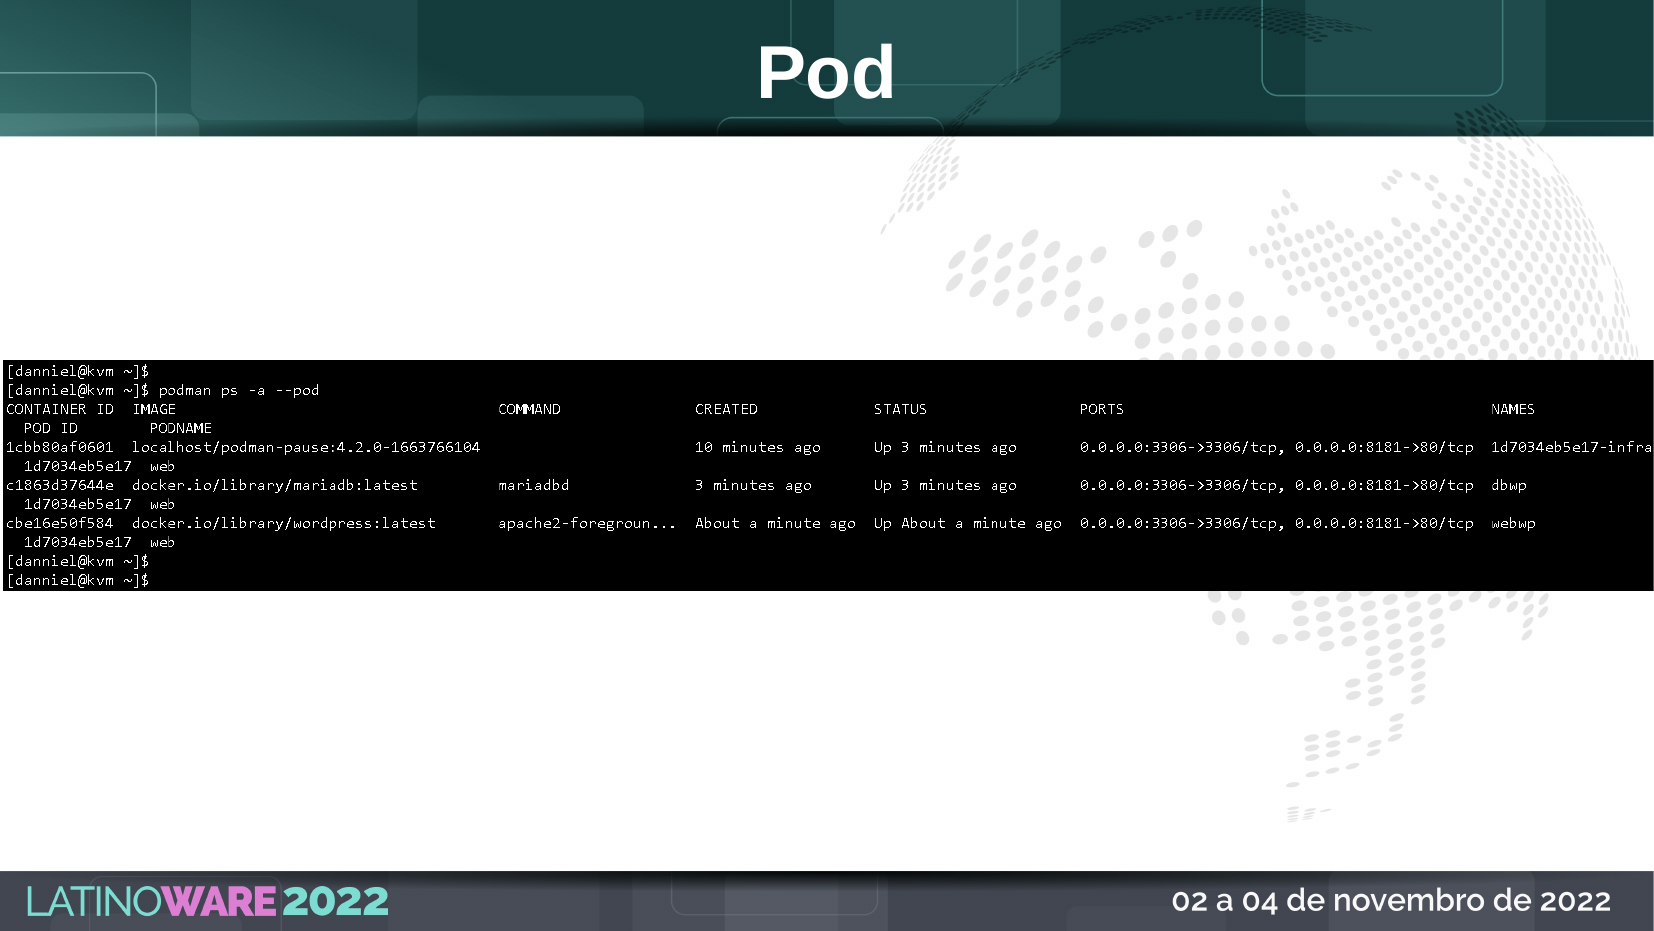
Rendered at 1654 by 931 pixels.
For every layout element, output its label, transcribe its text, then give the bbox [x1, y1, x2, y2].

text_box Pod [135, 8, 1518, 129]
picture [0, 0, 1654, 931]
